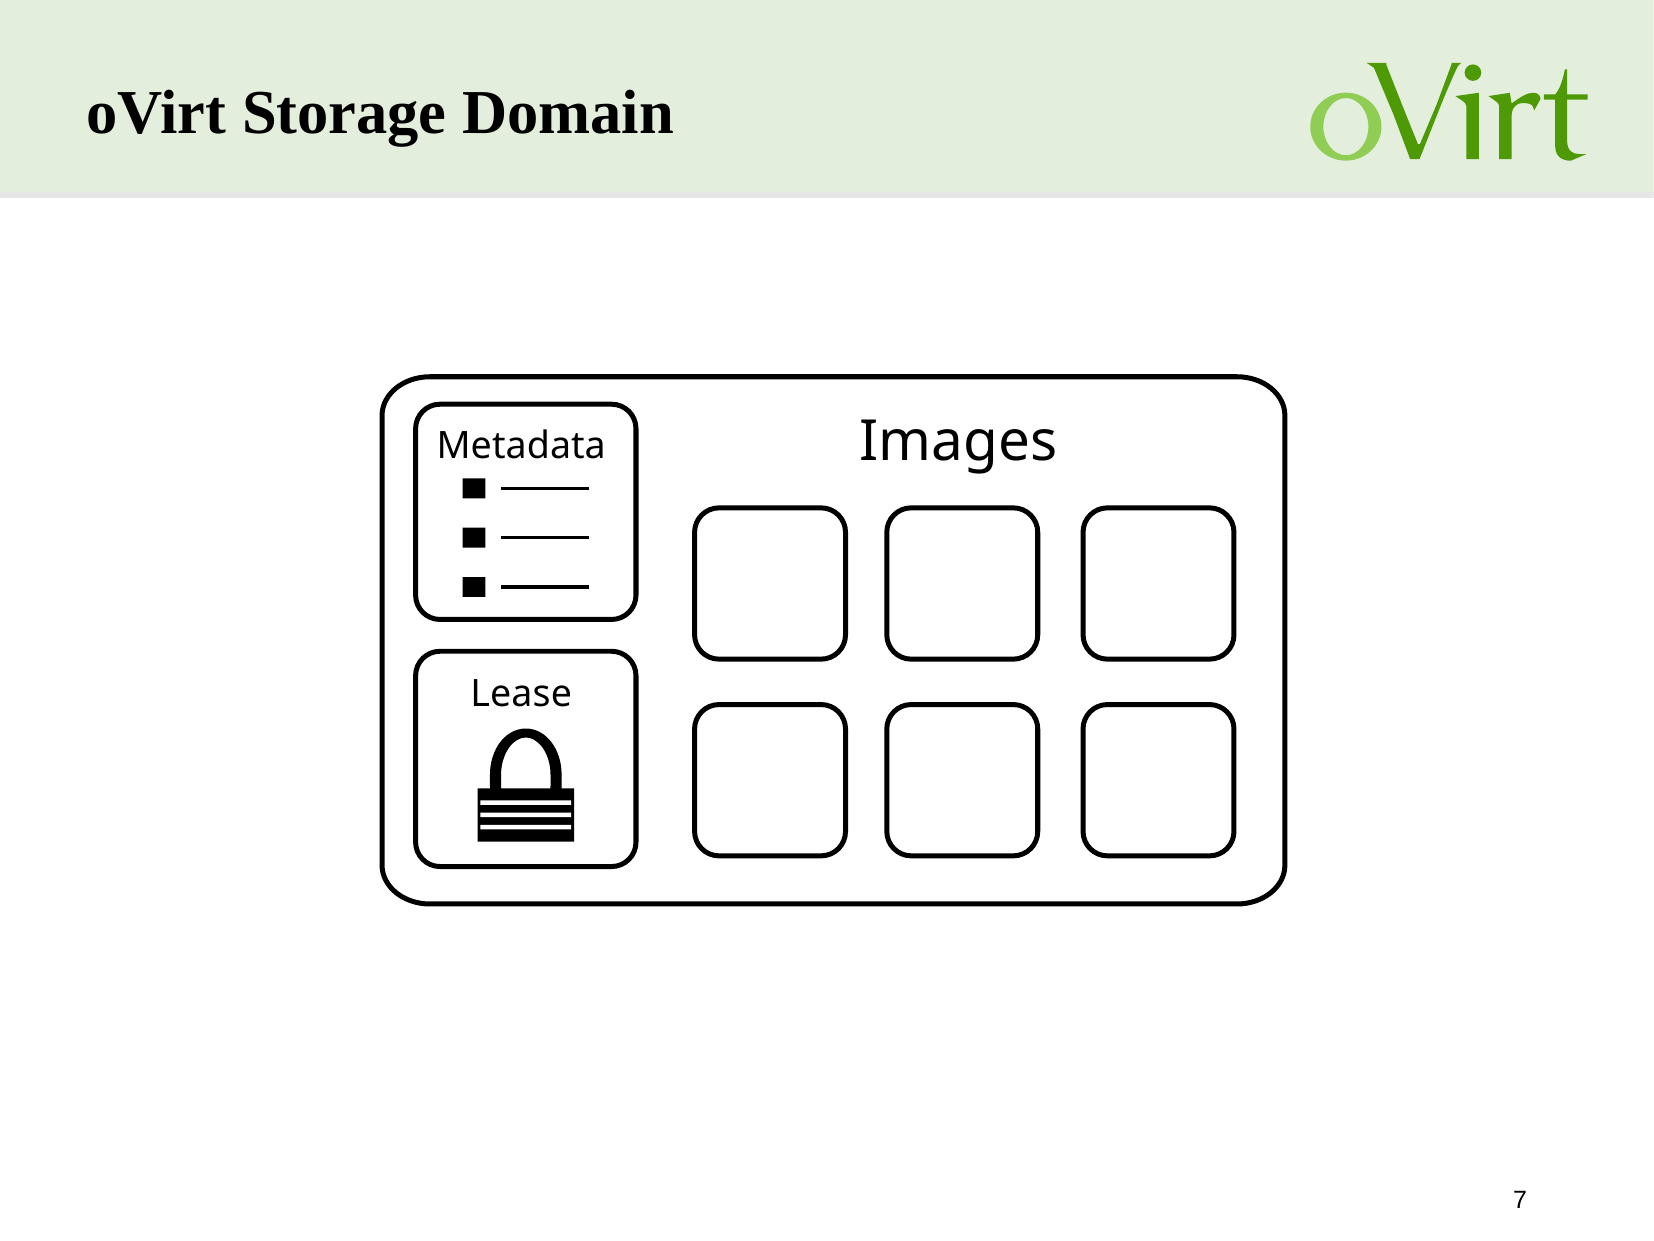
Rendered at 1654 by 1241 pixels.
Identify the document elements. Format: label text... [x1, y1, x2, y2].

picture [375, 300, 1292, 981]
title oVirt Storage Domain [86, 36, 1307, 188]
